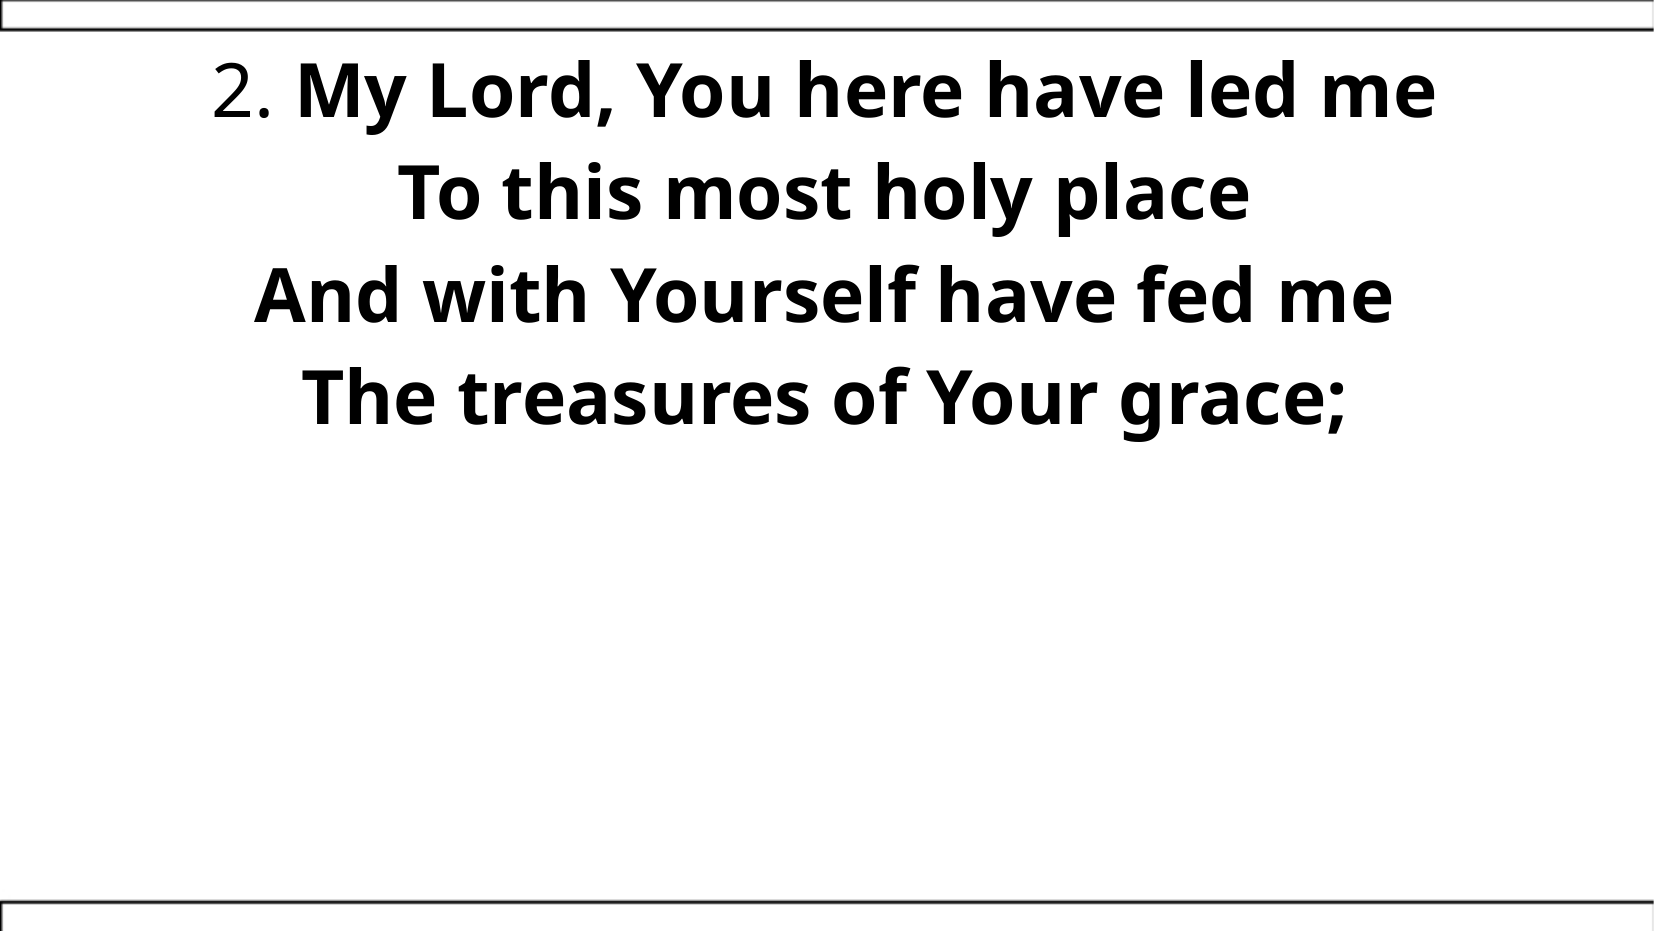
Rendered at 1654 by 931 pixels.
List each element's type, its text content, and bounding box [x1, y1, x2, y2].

text_box 2. My Lord, You here have led me To this most holy place And with Yourself have fed me The treasures of Your grace; [105, 30, 1546, 445]
picture [0, 0, 1654, 931]
